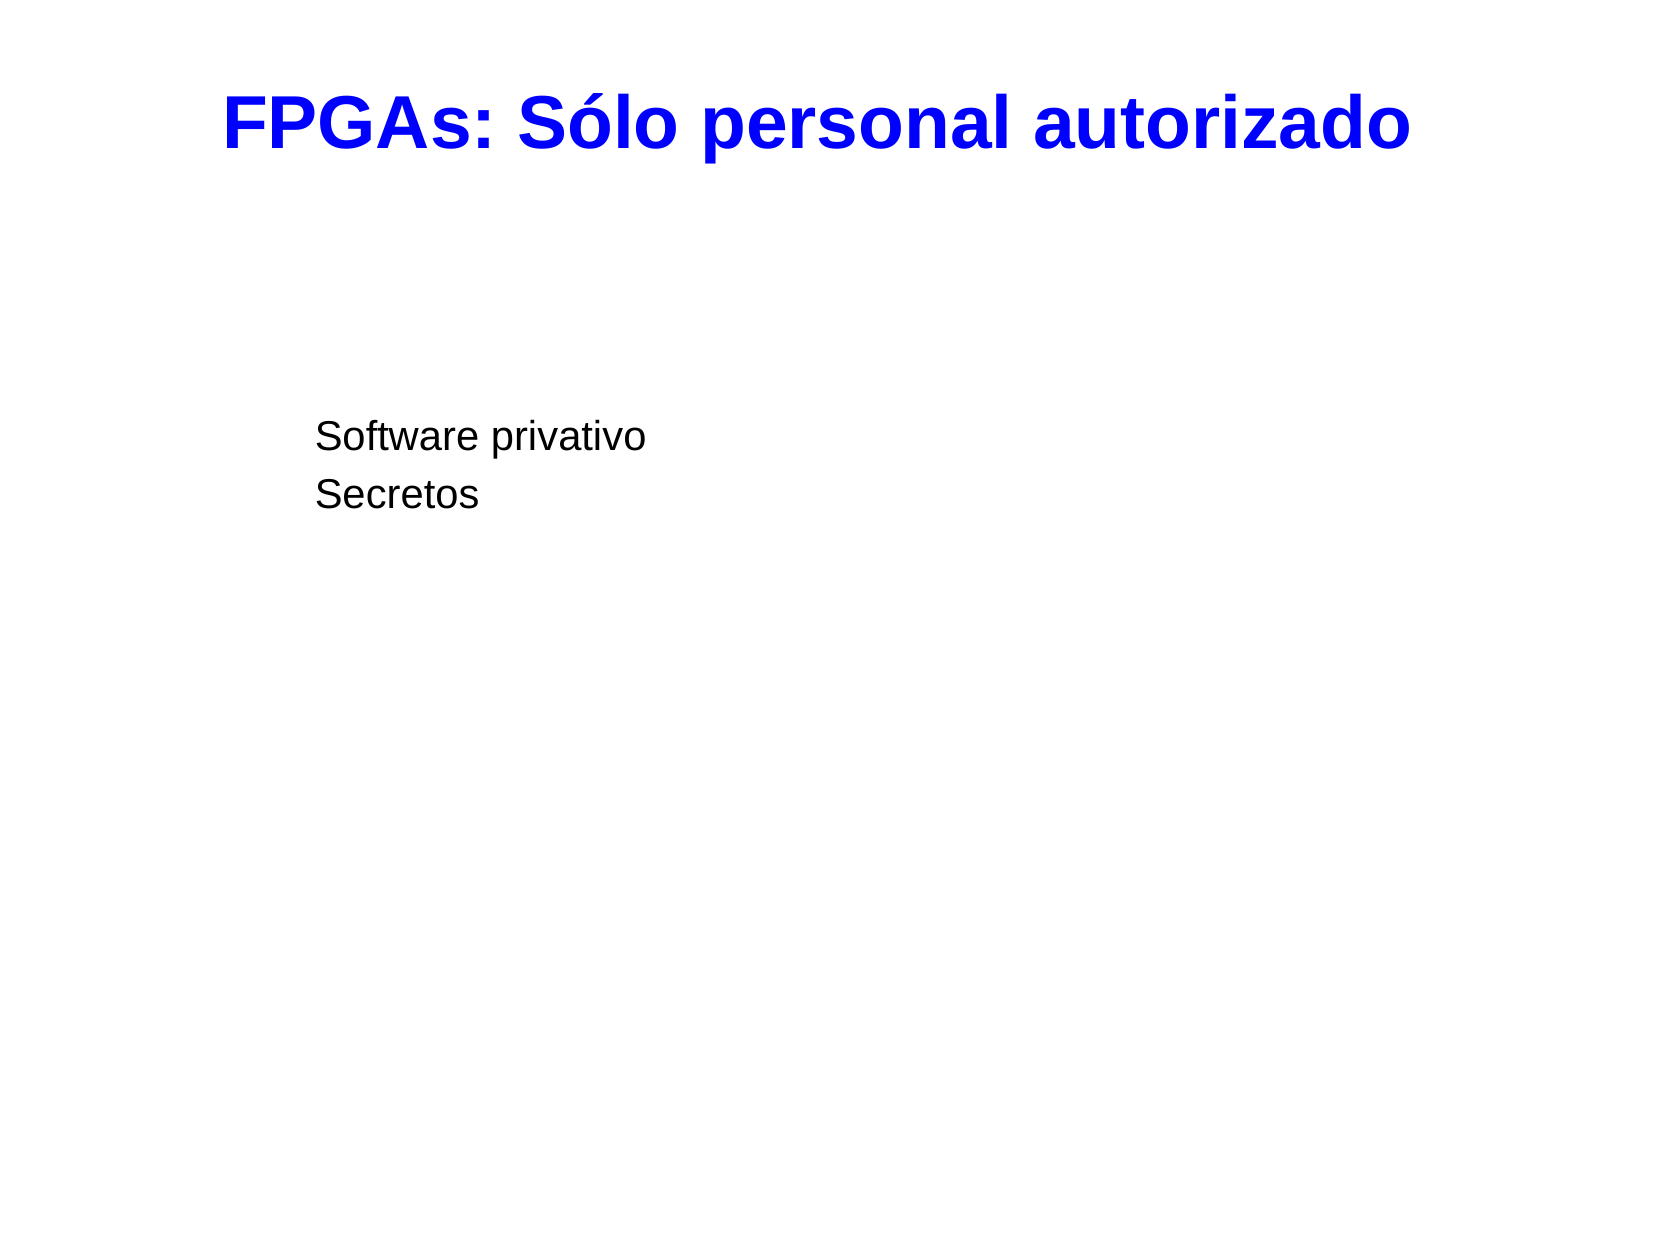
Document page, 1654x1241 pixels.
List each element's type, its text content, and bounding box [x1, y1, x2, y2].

text_box FPGAs: Sólo personal autorizado [90, 73, 1546, 211]
text_box Software privativo Secretos [300, 405, 1201, 526]
